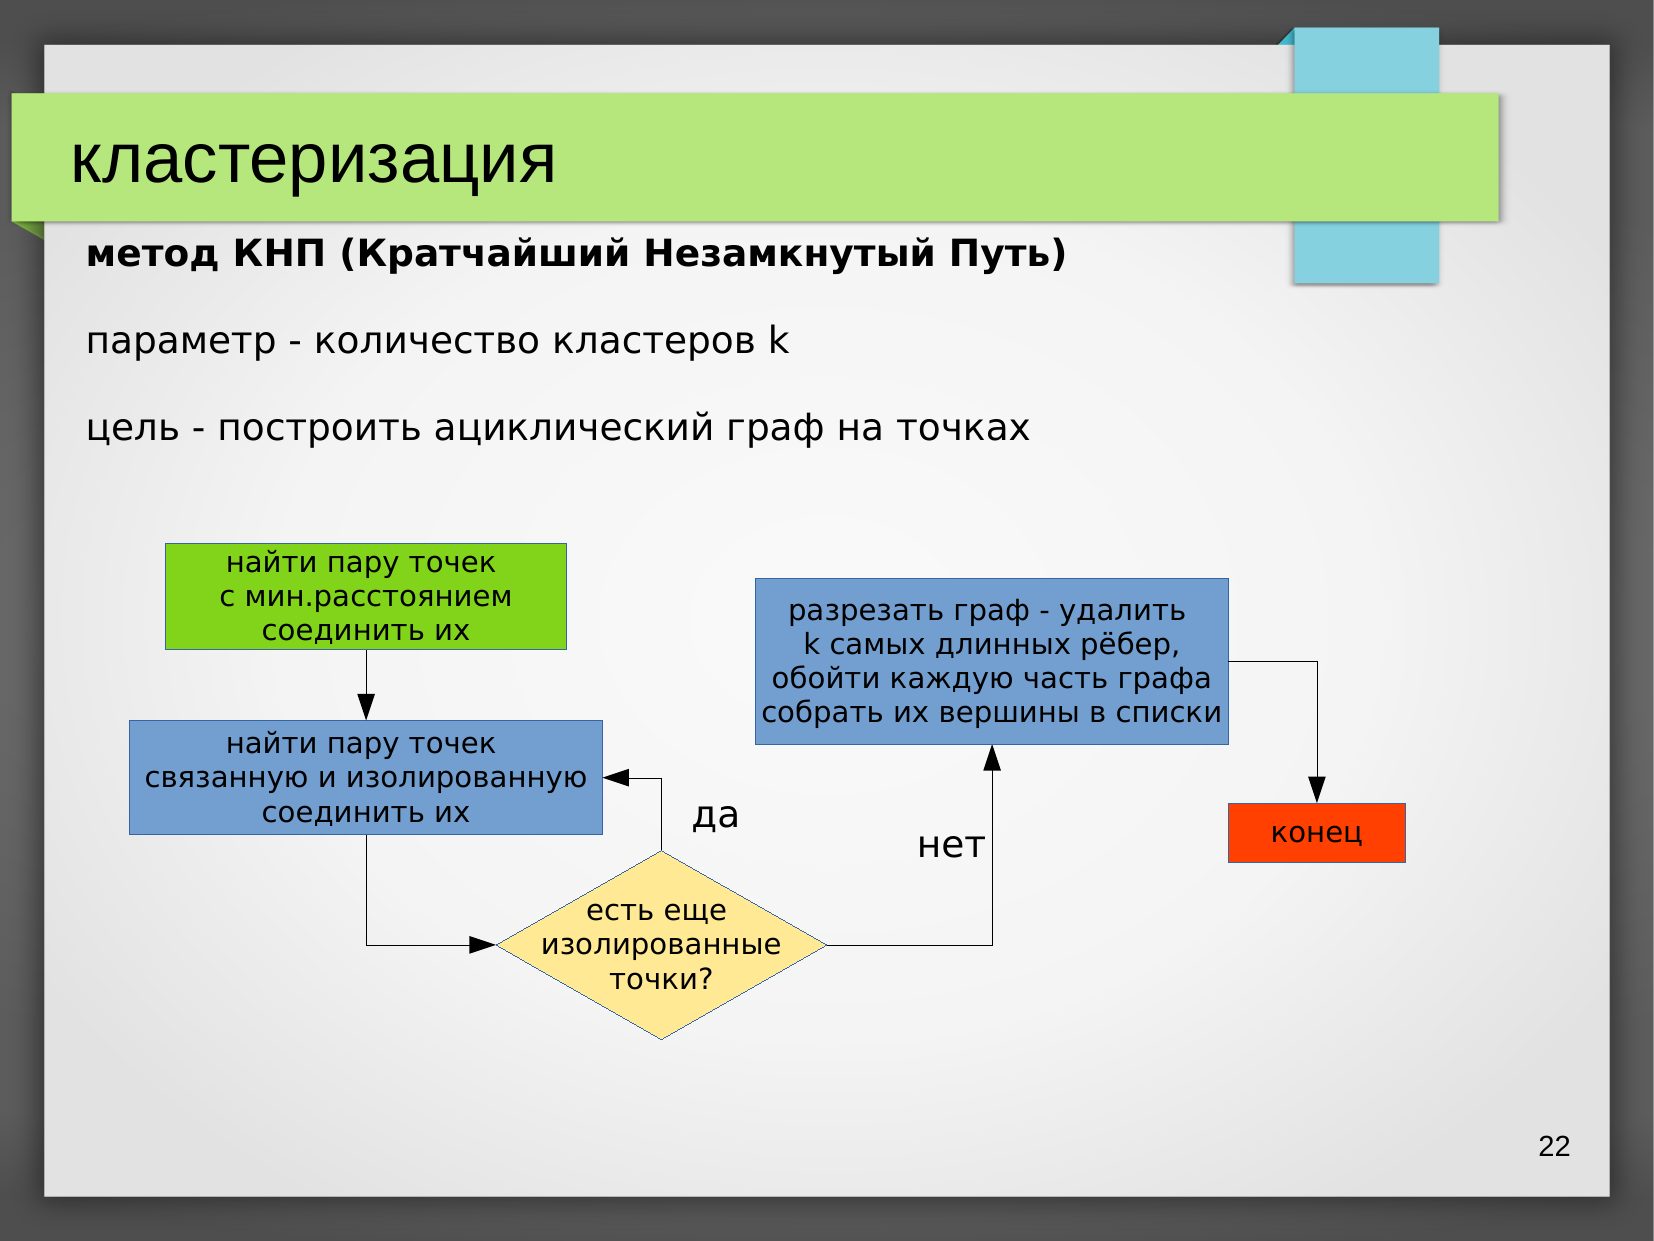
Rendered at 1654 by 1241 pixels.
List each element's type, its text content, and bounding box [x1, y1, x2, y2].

text_box метод КНП (Кратчайший Незамкнутый Путь) параметр - количество кластеров k цель - построить ациклический граф на точках [70, 224, 1158, 457]
picture [0, 0, 1654, 1241]
text_box конец [1228, 803, 1406, 863]
text_box разрезать граф - удалить k самых длинных рёбер, обойти каждую часть графа собрать их вершины в списки [755, 578, 1229, 745]
text_box есть еще изолированные точки? [496, 850, 827, 1040]
title кластеризация [70, 118, 1205, 199]
text_box найти пару точек с мин.расстоянием соединить их [165, 543, 567, 650]
text_box найти пару точек связанную и изолированную соединить их [129, 720, 603, 835]
